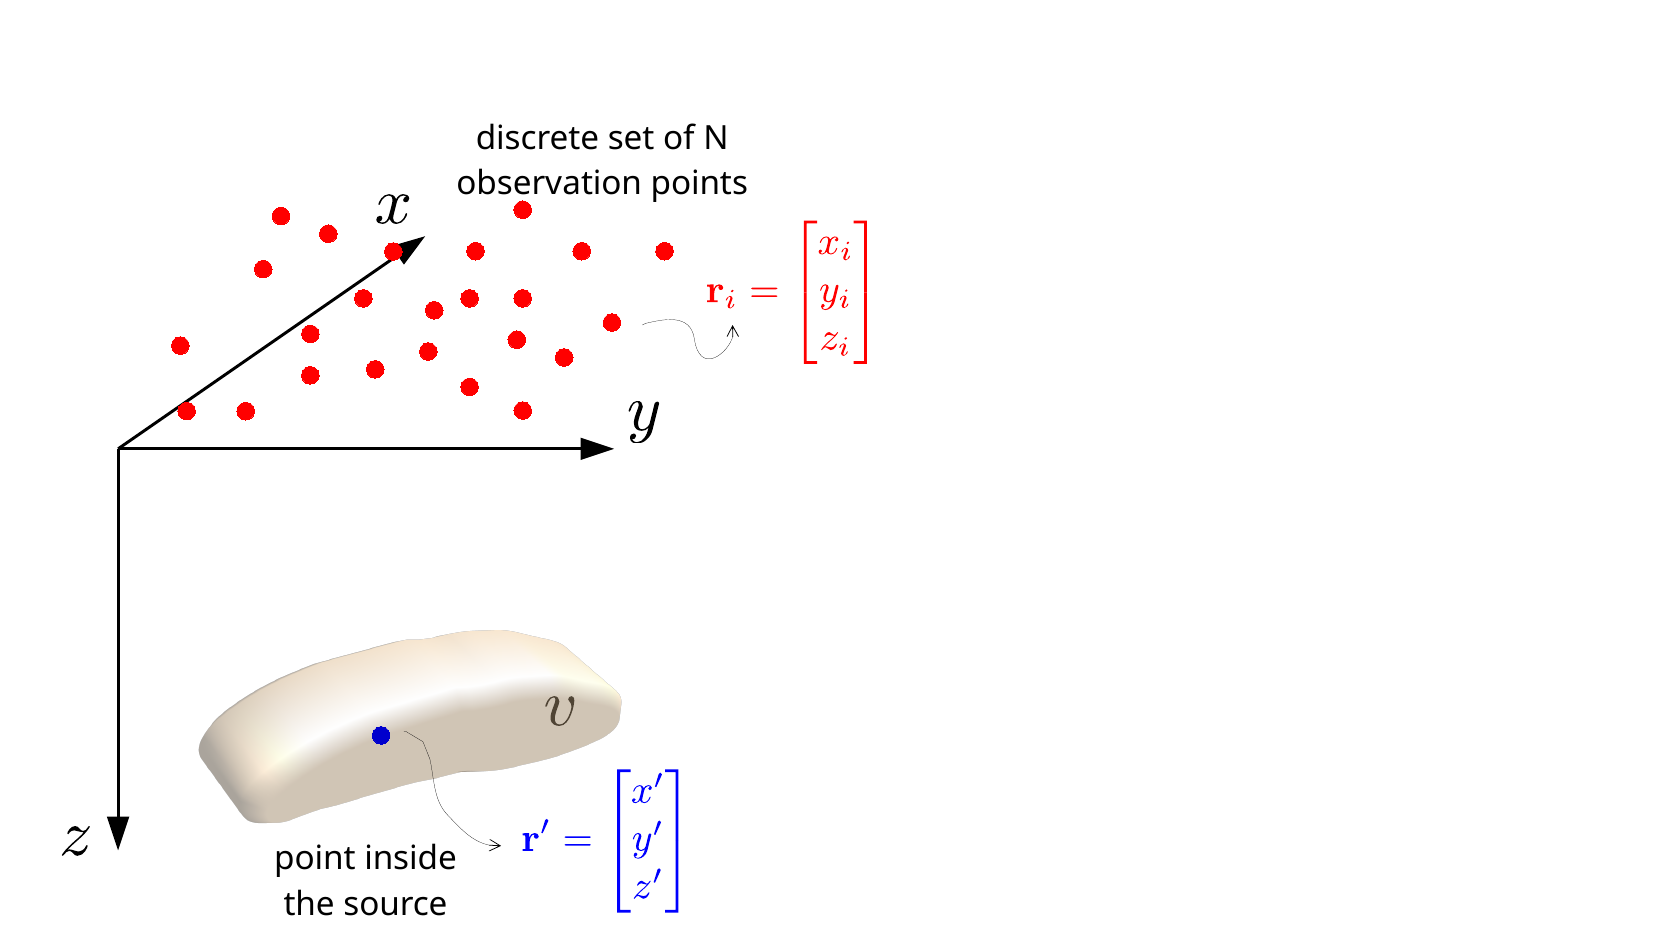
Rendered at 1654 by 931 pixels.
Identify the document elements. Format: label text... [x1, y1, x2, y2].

text_box [513, 401, 532, 420]
text_box [466, 242, 485, 261]
text_box [655, 242, 674, 261]
text_box [419, 342, 438, 361]
picture [519, 767, 693, 915]
text_box [319, 224, 338, 243]
picture [704, 219, 882, 366]
text_box [460, 378, 479, 396]
text_box [301, 366, 320, 385]
text_box [555, 348, 574, 367]
text_box [425, 301, 444, 320]
text_box [507, 330, 526, 349]
text_box point inside the source [241, 826, 490, 925]
text_box [513, 289, 532, 308]
text_box [236, 402, 255, 421]
text_box [272, 207, 290, 225]
text_box [301, 325, 320, 343]
text_box discrete set of N observation points [413, 106, 792, 195]
text_box [177, 402, 196, 420]
picture [626, 401, 662, 443]
text_box [513, 200, 532, 219]
text_box [384, 242, 403, 261]
text_box [366, 360, 385, 379]
text_box [572, 242, 591, 261]
picture [59, 826, 93, 856]
text_box [254, 260, 273, 278]
text_box [171, 336, 190, 355]
text_box [603, 313, 621, 332]
text_box [460, 289, 479, 308]
text_box [372, 726, 390, 745]
picture [374, 194, 413, 224]
text_box [354, 289, 373, 308]
